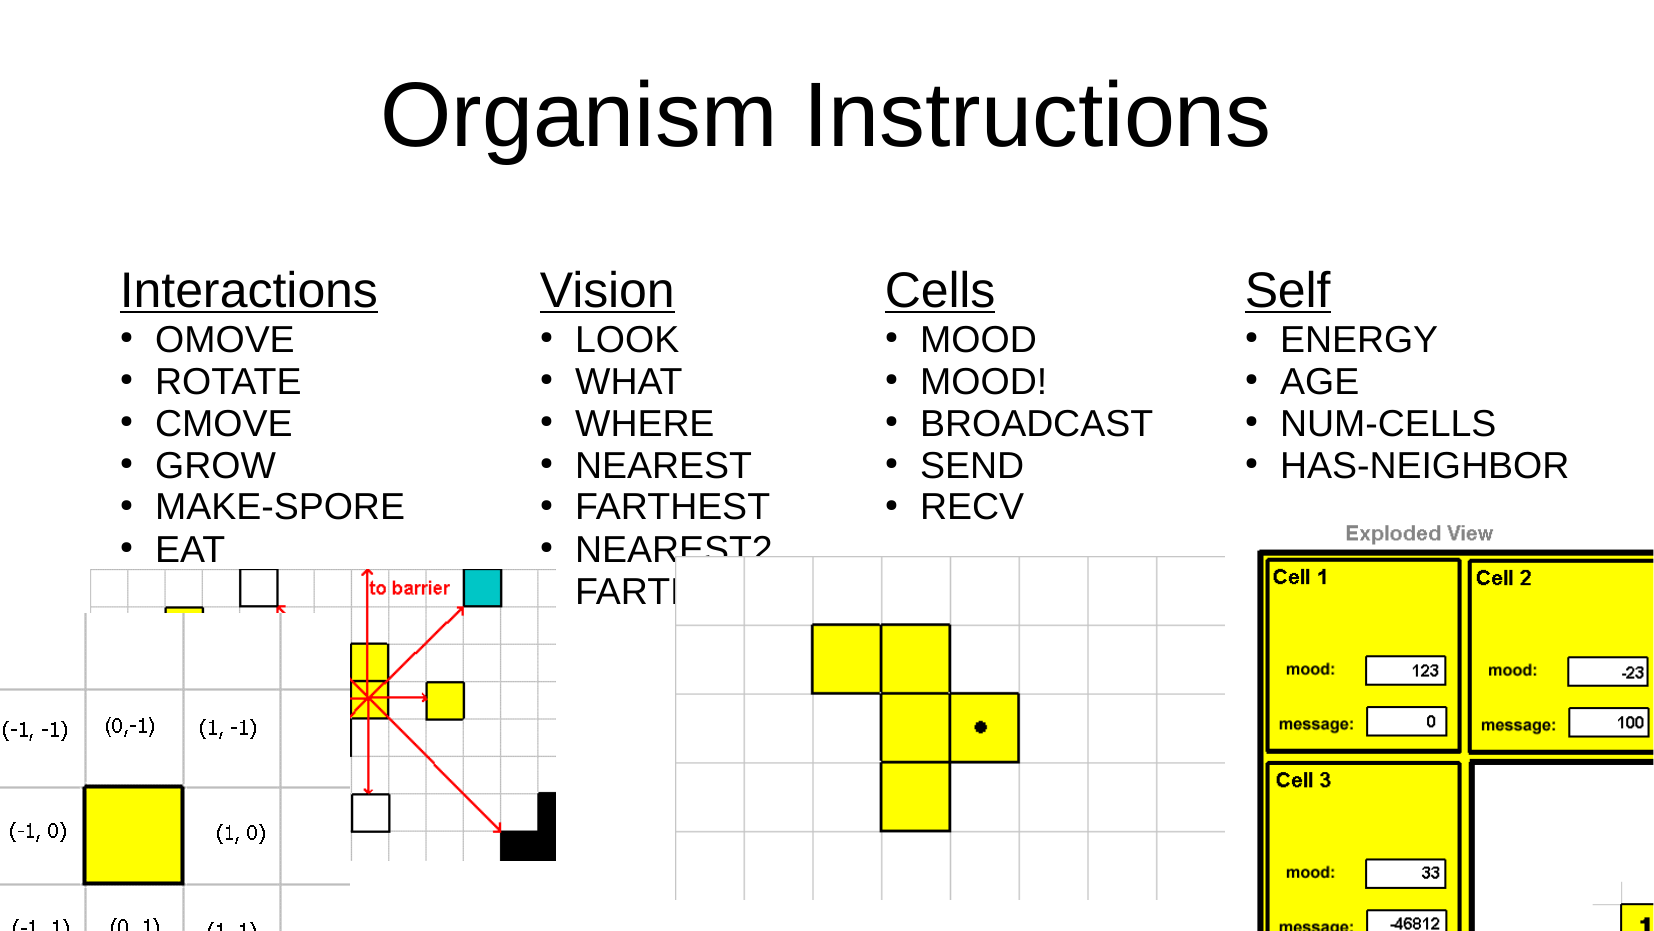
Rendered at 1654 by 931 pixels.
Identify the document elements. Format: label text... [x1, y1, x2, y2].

picture [0, 569, 556, 931]
picture [675, 556, 1225, 901]
text_box Self ENERGY AGE NUM-CELLS HAS-NEIGHBOR [1230, 255, 1606, 578]
text_box Interactions OMOVE ROTATE CMOVE GROW MAKE-SPORE EAT [105, 255, 451, 569]
picture [1232, 512, 1654, 931]
title Organism Instructions [82, 37, 1571, 193]
text_box Cells MOOD MOOD! BROADCAST SEND RECV [870, 255, 1216, 536]
text_box Vision LOOK WHAT WHERE NEAREST FARTHEST NEAREST2 FARTHEST2 [525, 255, 871, 620]
